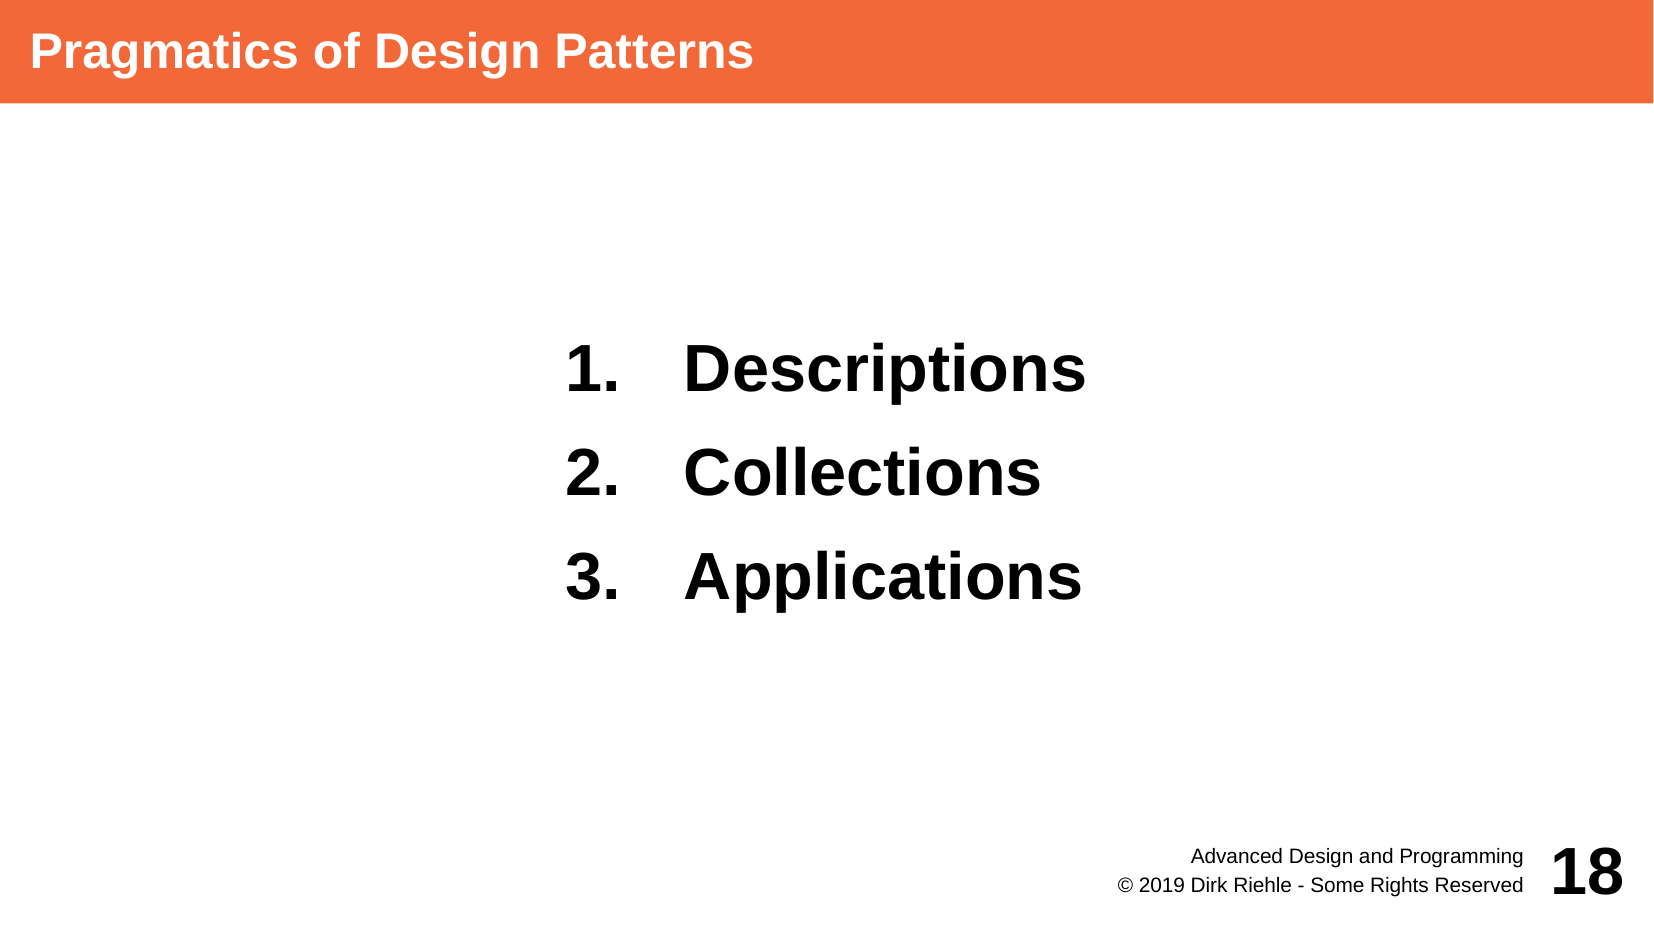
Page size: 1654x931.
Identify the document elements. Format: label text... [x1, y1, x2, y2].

subtitle Descriptions Collections Applications [29, 132, 1625, 813]
title Pragmatics of Design Patterns [0, 0, 1654, 104]
